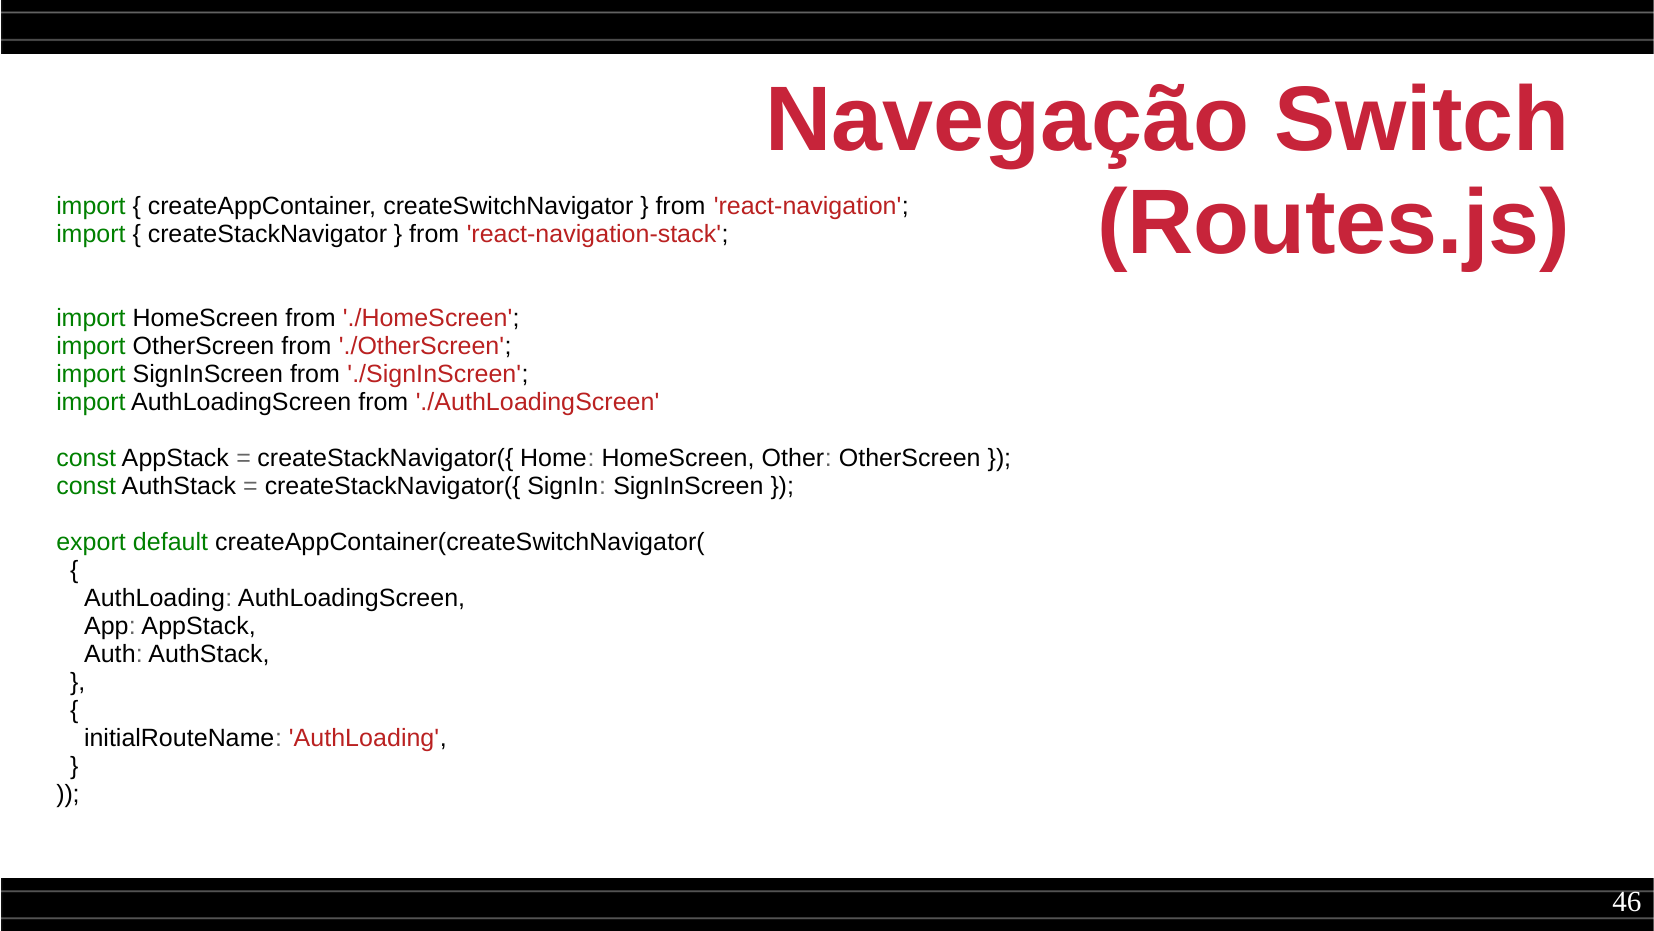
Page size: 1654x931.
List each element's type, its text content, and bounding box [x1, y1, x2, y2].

picture [1, 0, 1654, 54]
picture [1, 878, 1654, 931]
text_box import { createAppContainer, createSwitchNavigator } from 'react-navigation'; import { createStackNavigator } from 'react-navigation-stack'; import HomeScreen from './HomeScreen'; import OtherScreen from './OtherScreen'; import SignInScreen from './SignInScreen'; import AuthLoadingScreen from './AuthLoadingScreen' const AppStack = createStackNavigator({ Home: HomeScreen, Other: OtherScreen }); const AuthStack = createStackNavigator({ SignIn: SignInScreen }); export default createAppContainer(createSwitchNavigator( { AuthLoading: AuthLoadingScreen, App: AppStack, Auth: AuthStack, }, { initialRouteName: 'AuthLoading', } )); [41, 170, 1214, 829]
title Navegação Switch (Routes.js) [82, 67, 1571, 273]
